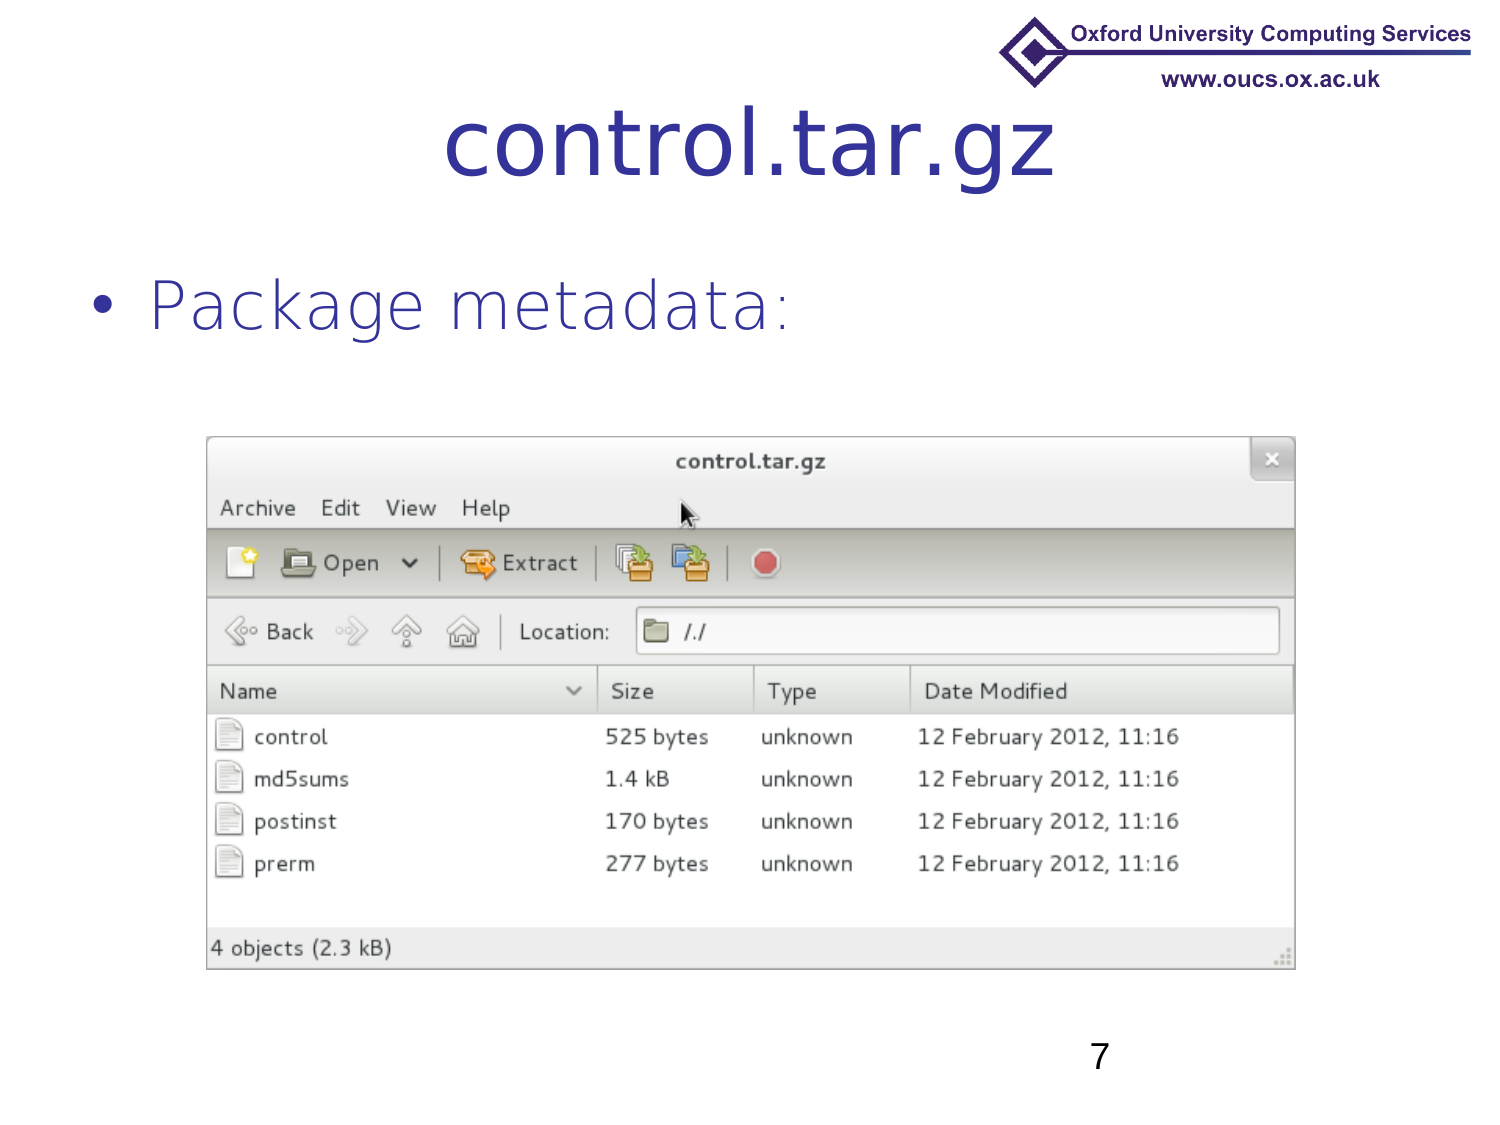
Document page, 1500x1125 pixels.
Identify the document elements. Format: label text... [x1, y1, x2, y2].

picture [998, 16, 1471, 102]
title control.tar.gz [75, 45, 1426, 233]
picture [206, 436, 1296, 970]
list Package metadata: [76, 255, 1427, 1124]
